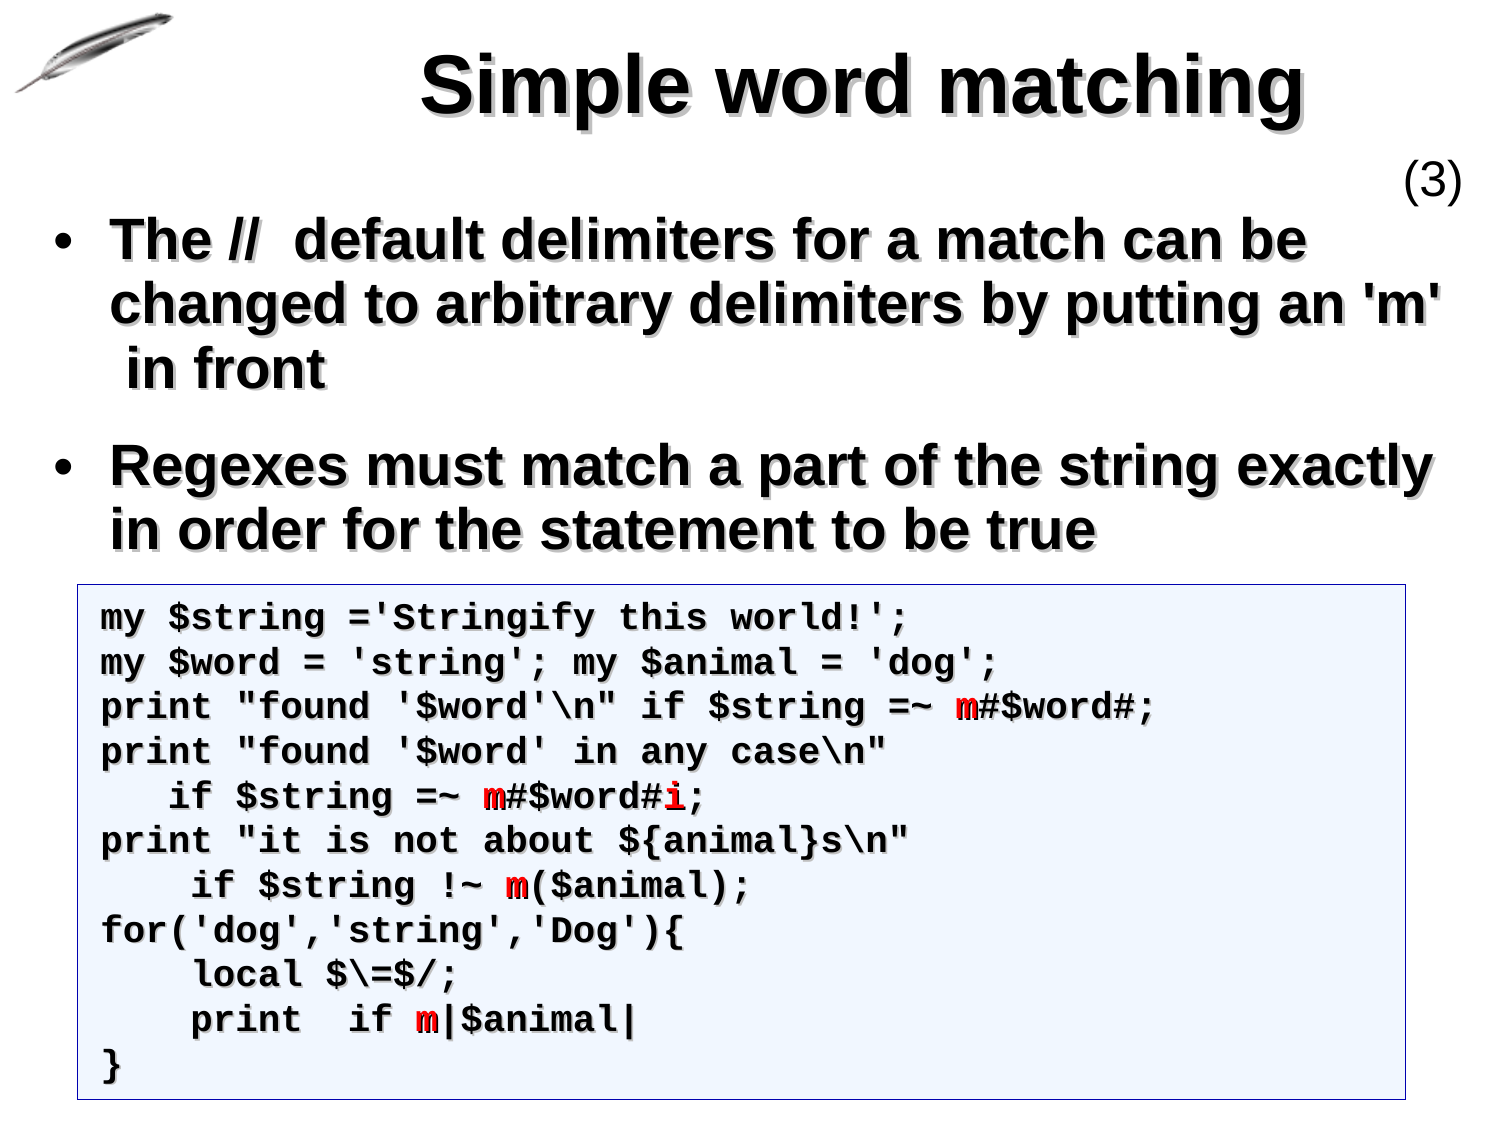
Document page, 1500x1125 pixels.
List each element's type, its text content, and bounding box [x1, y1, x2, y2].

picture [11, 11, 179, 95]
text_box (3) [1387, 141, 1479, 213]
list The // default delimiters for a match can be changed to arbitrary delimiters by putting an 'm' in front Regexes must match a part of the string exactly in order for the statement to be true [53, 207, 1447, 1084]
title Simple word matching [419, 0, 1459, 179]
text_box my $string ='Stringify this world!'; my $word = 'string'; my $animal = 'dog'; print "found '$word'\n" if $string =~ m#$word#; print "found '$word' in any case\n" if $string =~ m#$word#i; print "it is not about ${animal}s\n" if $string !~ m($animal); for('dog','string','Dog'){ local $\=$/; print if m|$animal| } [76, 584, 1406, 1100]
